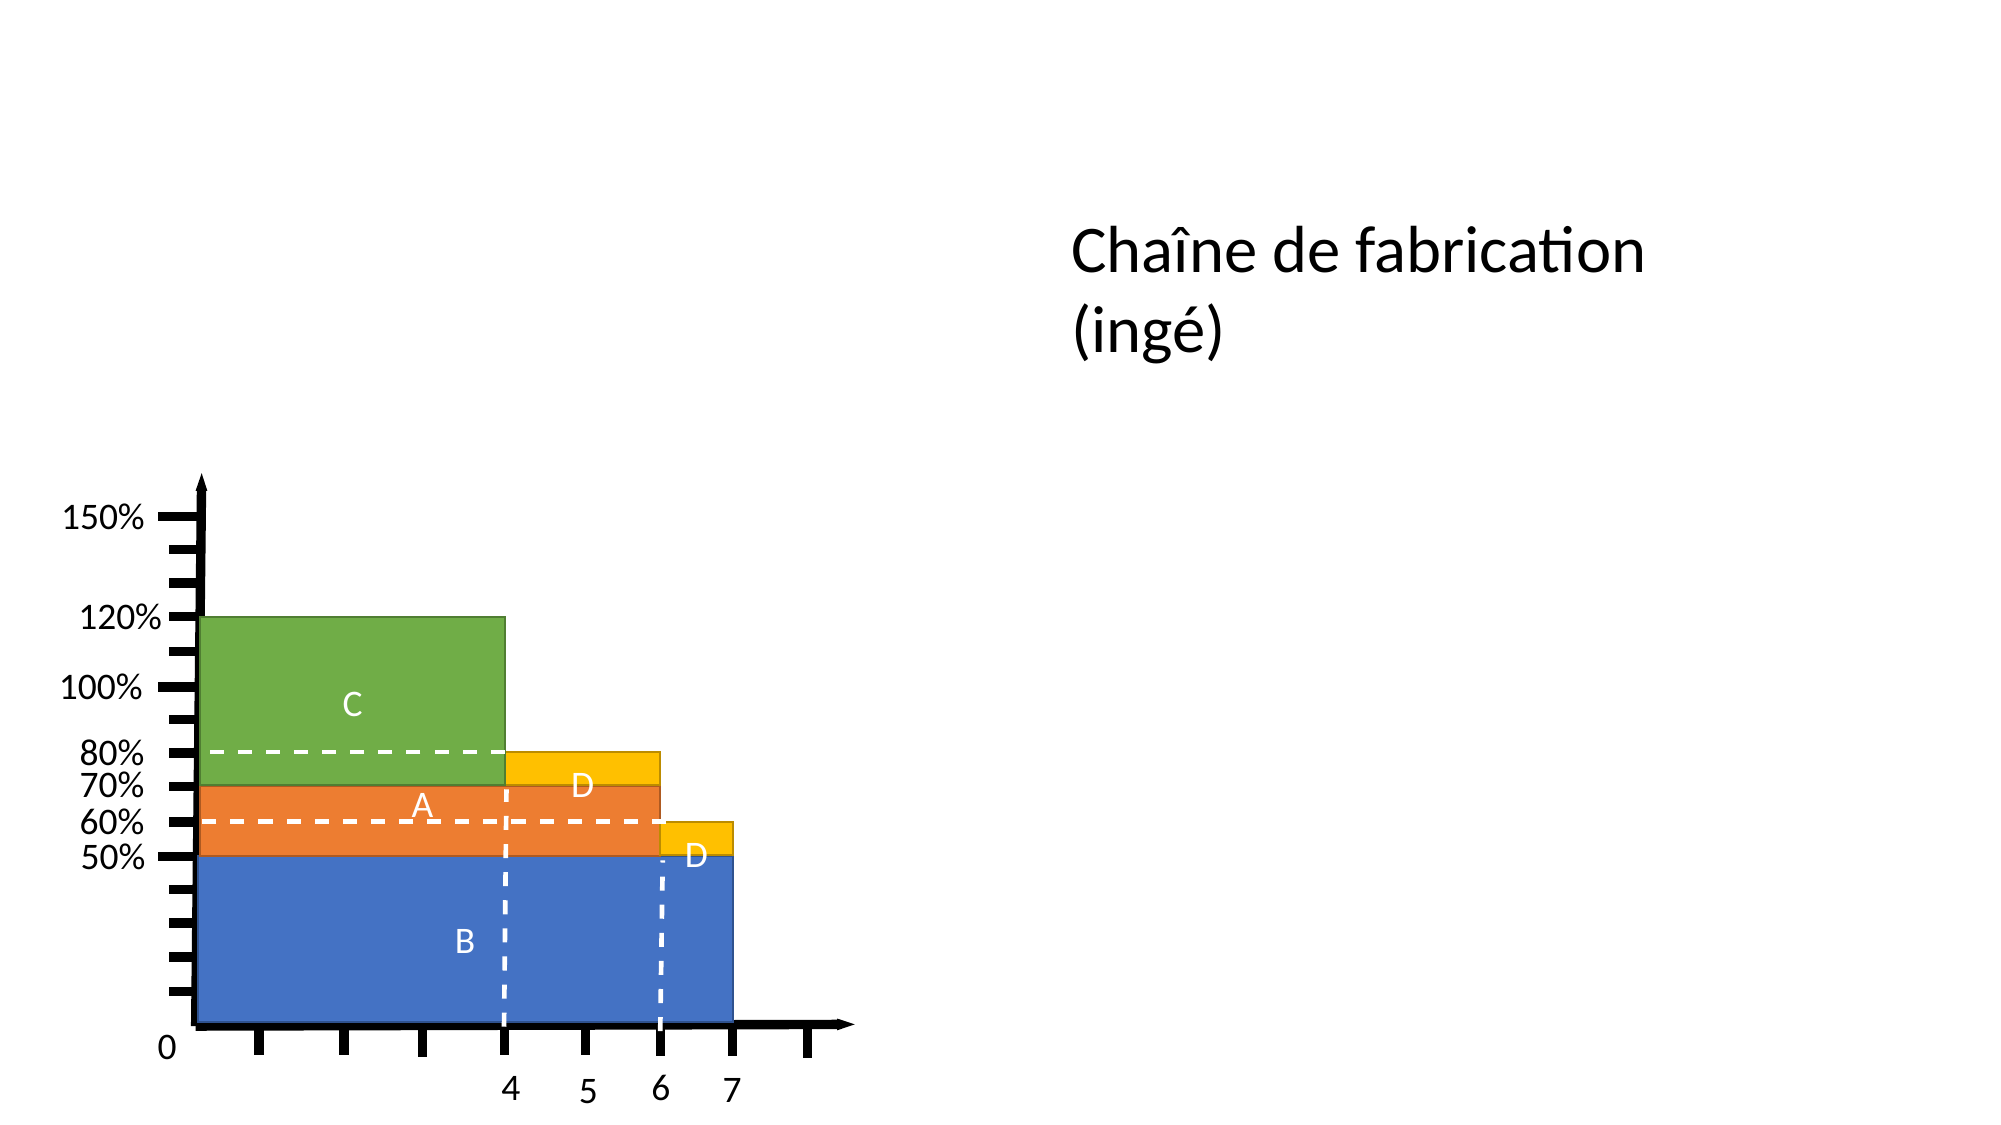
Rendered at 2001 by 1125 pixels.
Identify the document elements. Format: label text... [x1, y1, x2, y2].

text_box 50% [65, 824, 166, 886]
text_box A [396, 772, 449, 834]
text_box 150% [46, 484, 161, 545]
text_box 4 [486, 1055, 532, 1117]
text_box 5 [563, 1058, 649, 1119]
text_box 6 [636, 1055, 682, 1117]
text_box 100% [43, 654, 159, 715]
text_box C [200, 617, 505, 785]
text_box 0 [142, 1014, 228, 1075]
text_box Chaîne de fabrication (ingé) [1056, 198, 1681, 376]
text_box 120% [63, 584, 178, 645]
text_box D [505, 752, 660, 785]
text_box 80% [64, 720, 161, 752]
text_box 70% [64, 752, 161, 789]
text_box B [198, 856, 733, 1022]
text_box D [577, 776, 589, 785]
text_box 7 [707, 1057, 753, 1119]
text_box 60% [64, 789, 161, 850]
text_box [577, 786, 589, 794]
text_box D [690, 846, 702, 855]
text_box B [690, 856, 702, 864]
text_box D [660, 822, 733, 855]
text_box [200, 786, 660, 856]
